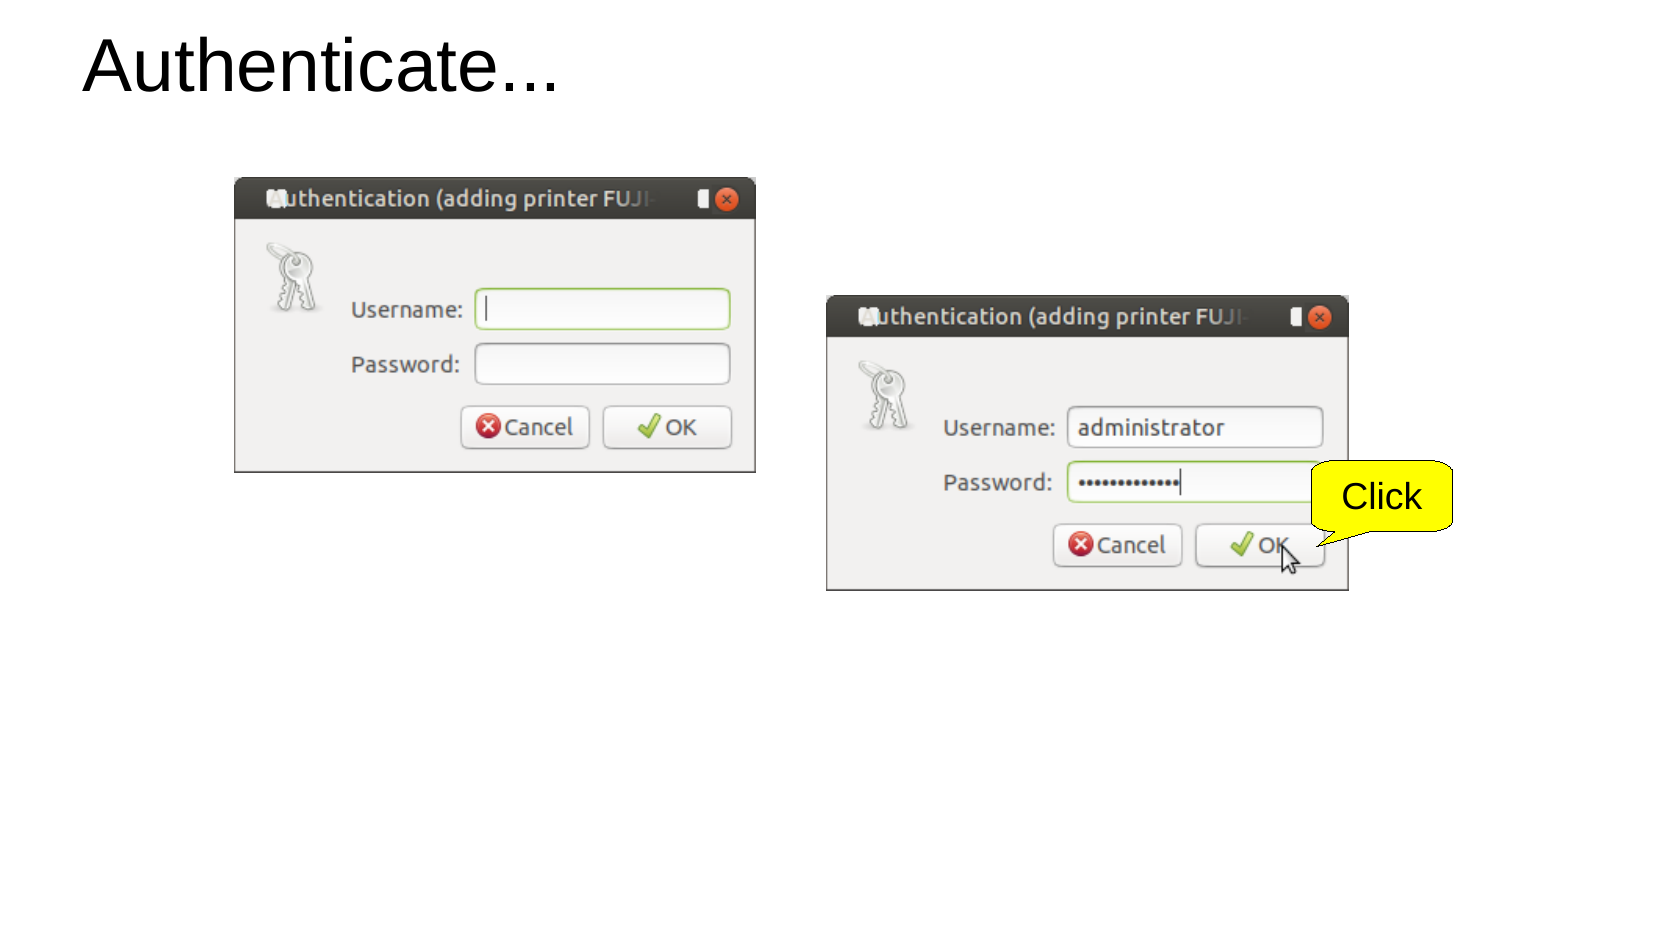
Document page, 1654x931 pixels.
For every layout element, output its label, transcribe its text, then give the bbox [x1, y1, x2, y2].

text_box Click [1311, 460, 1453, 547]
picture [234, 177, 756, 473]
picture [826, 295, 1349, 591]
title Authenticate... [82, 23, 1571, 108]
